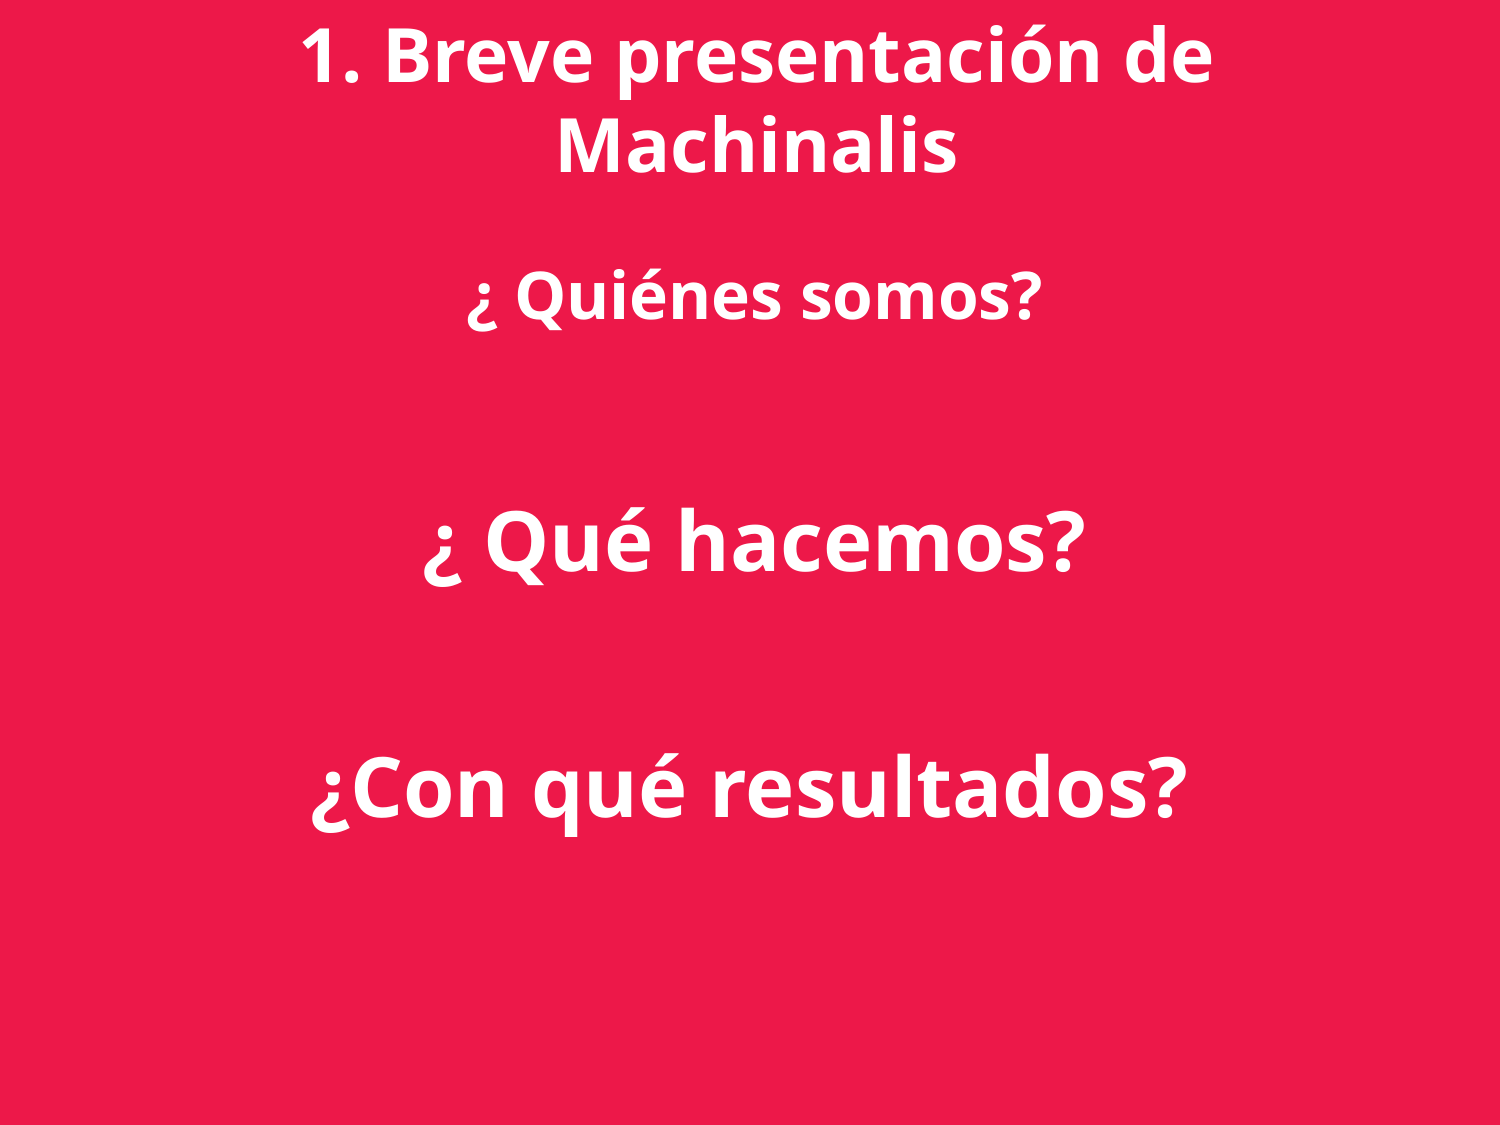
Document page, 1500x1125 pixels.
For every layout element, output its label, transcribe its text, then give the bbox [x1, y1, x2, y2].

text_box ¿Con qué resultados? [263, 726, 1237, 879]
list ¿ Qué hacemos? [345, 480, 1108, 657]
list ¿ Quiénes somos? [333, 246, 1131, 387]
title 1. Breve presentación de Machinalis [82, 0, 1433, 188]
